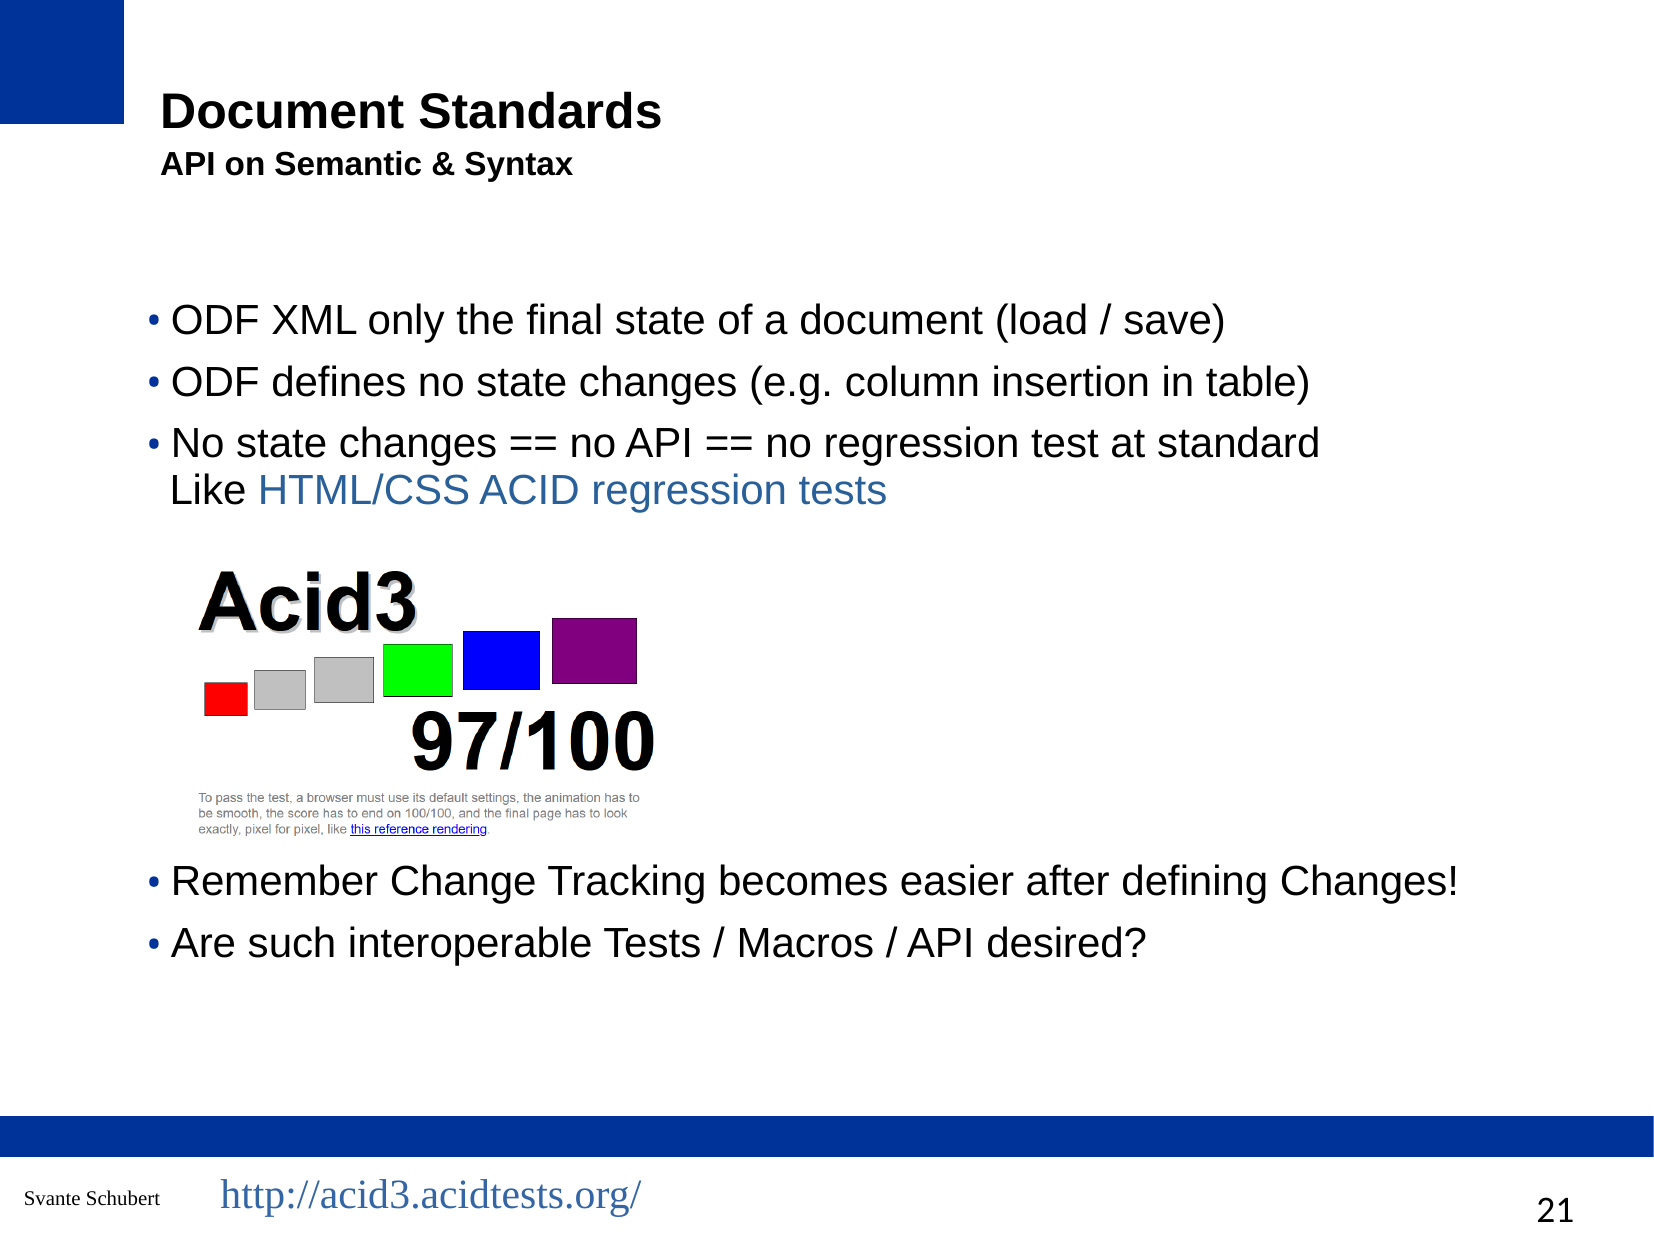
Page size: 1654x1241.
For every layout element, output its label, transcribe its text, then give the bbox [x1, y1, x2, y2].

title Document Standards API on Semantic & Syntax [160, 74, 1530, 242]
picture [169, 528, 679, 859]
text_box http://acid3.acidtests.org/ [191, 1166, 671, 1228]
text_box Svante Schubert [24, 1187, 191, 1219]
list ODF XML only the final state of a document (load / save) ODF defines no state changes (e.g. column insertion in table) No state changes == no API == no regression test at standard Like HTML/CSS ACID regression tests Remember Change Tracking becomes easier after defining Changes! Are such interoperable Tests / Macros / API desired? [145, 296, 1555, 1115]
